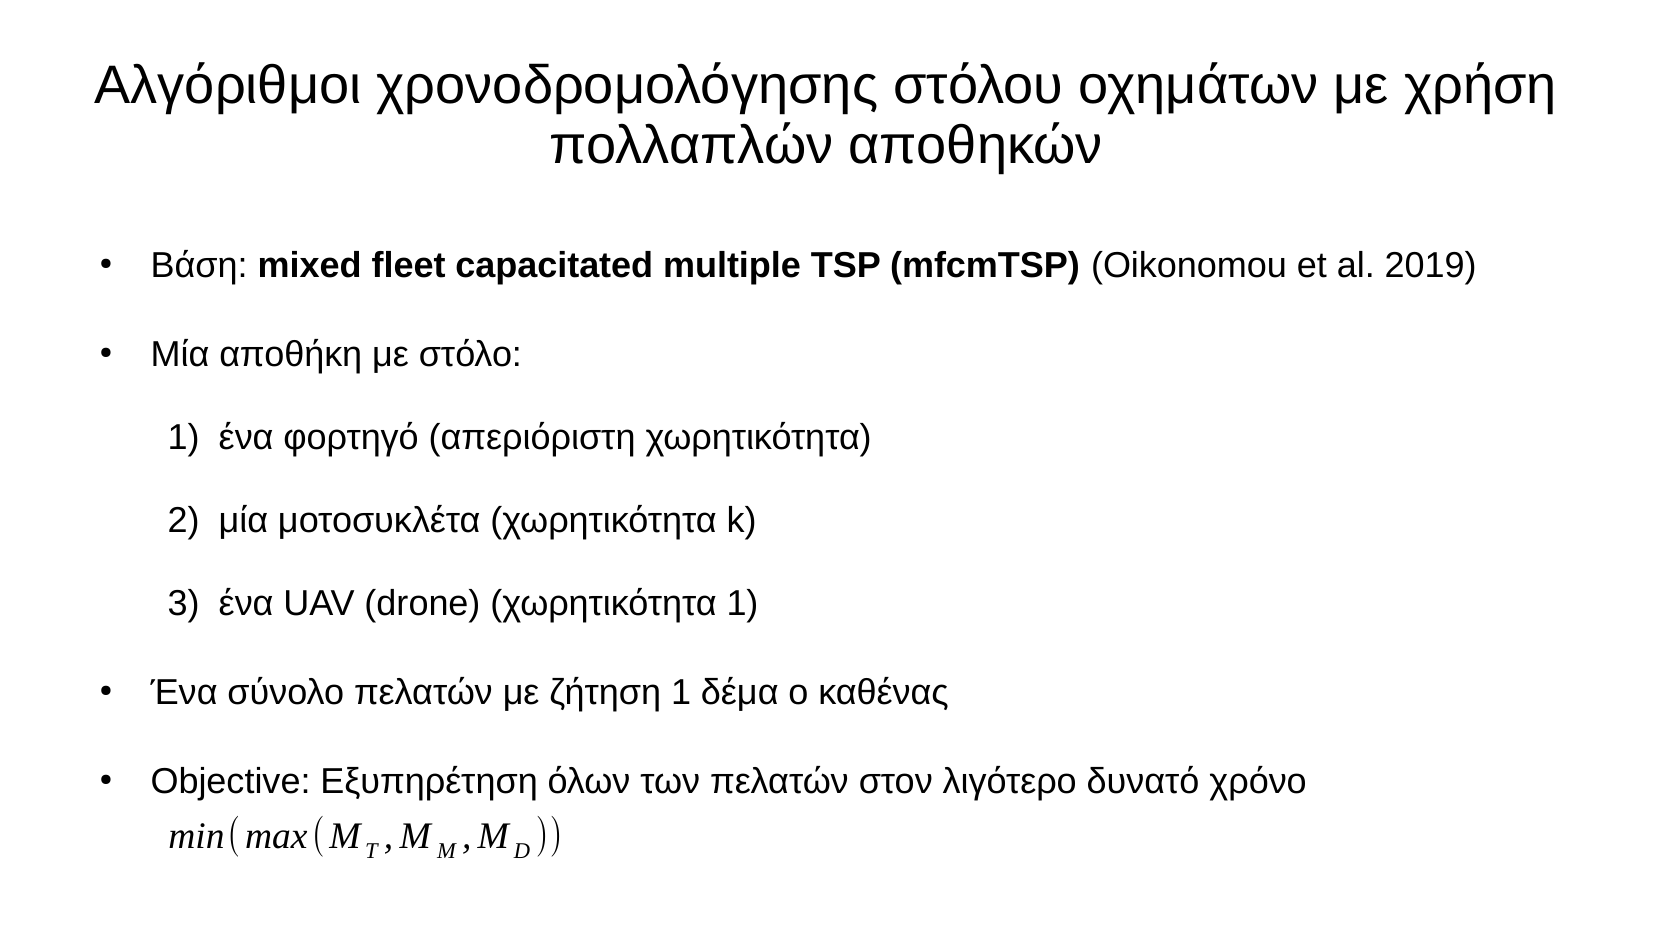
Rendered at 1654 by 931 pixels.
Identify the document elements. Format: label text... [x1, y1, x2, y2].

list Βάση: mixed fleet capacitated multiple TSP (mfcmTSP) (Oikonomou et al. 2019) Μία αποθήκη με στόλο: ένα φορτηγό (απεριόριστη χωρητικότητα) μία μοτοσυκλέτα (χωρητικότητα k) ένα UAV (drone) (χωρητικότητα 1) Ένα σύνολο πελατών με ζήτηση 1 δέμα ο καθένας Objective: Εξυπηρέτηση όλων των πελατών στον λιγότερο δυνατό χρόνο [82, 225, 1571, 802]
chart [168, 814, 563, 863]
title Αλγόριθμοι χρονοδρομολόγησης στόλου οχημάτων με χρήση πολλαπλών αποθηκών [82, 37, 1571, 193]
